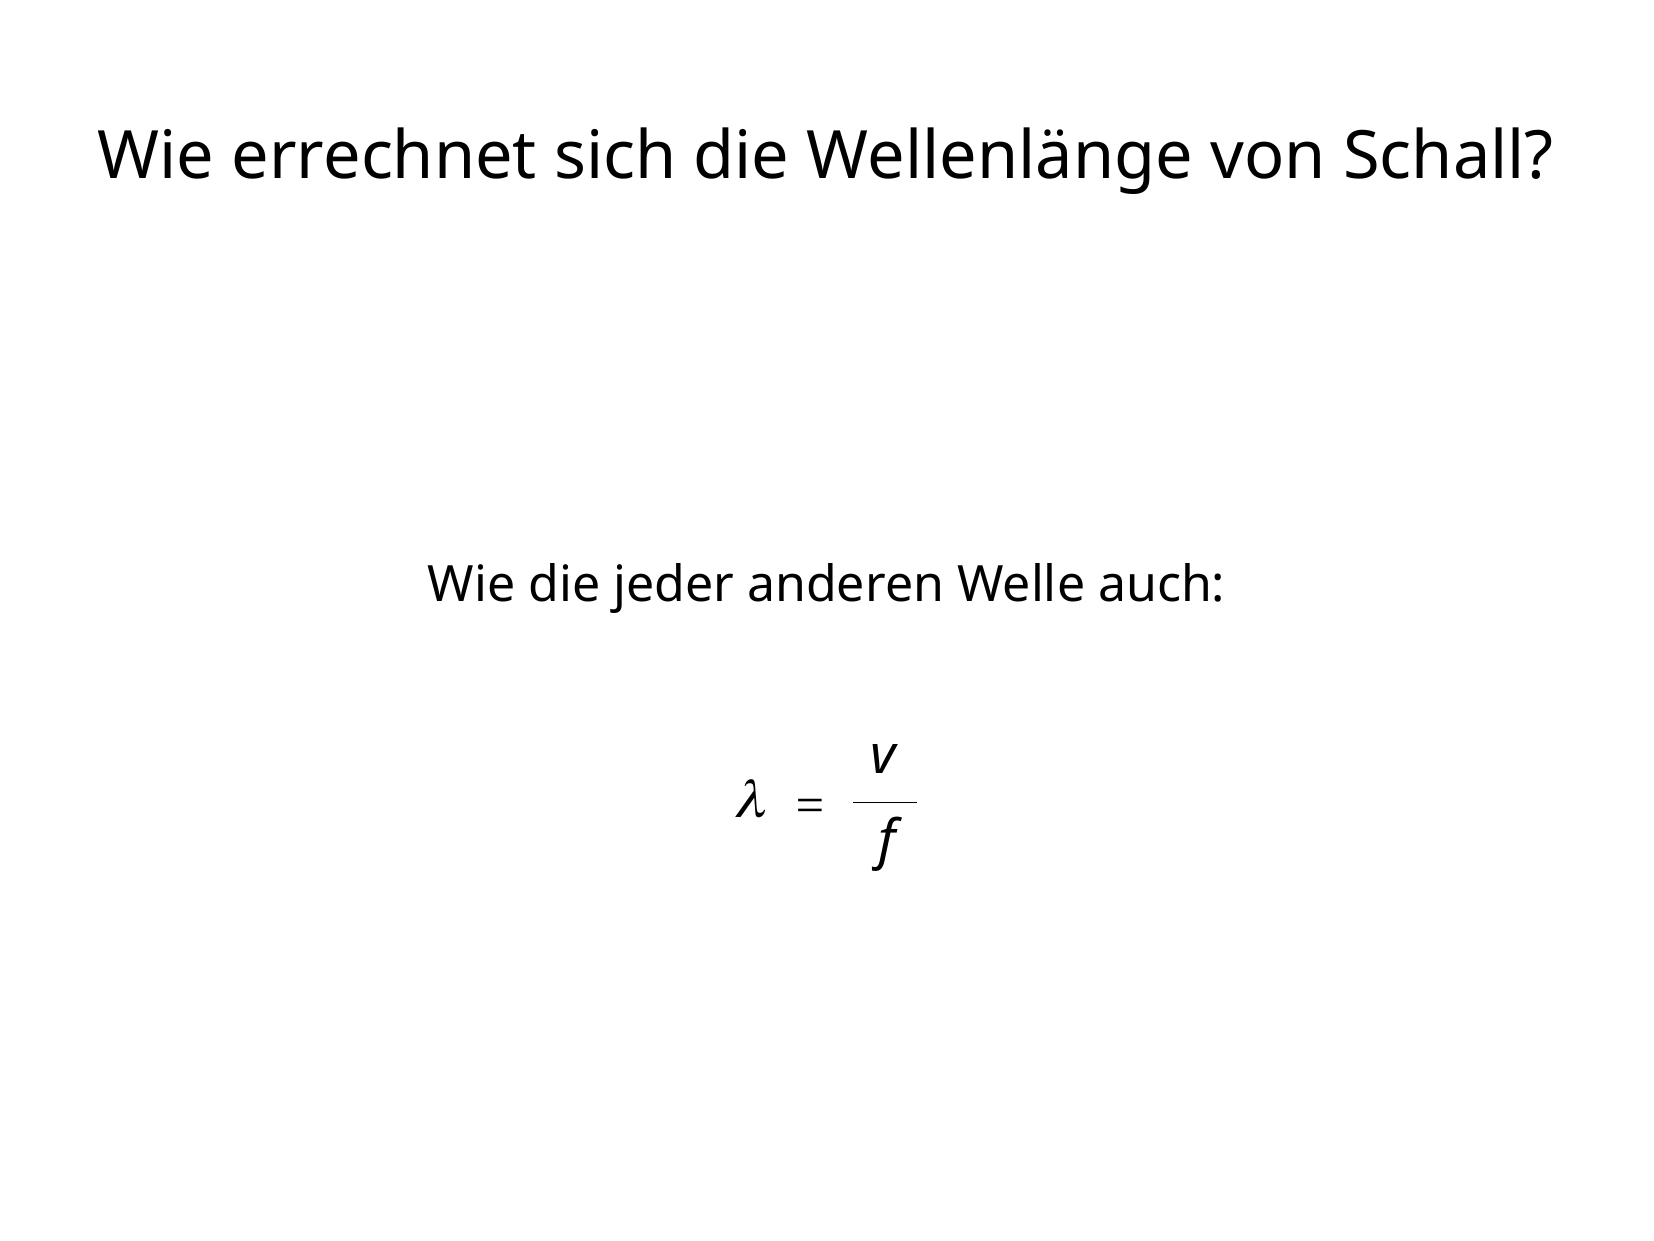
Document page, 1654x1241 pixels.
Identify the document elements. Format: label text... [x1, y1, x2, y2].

subtitle Wie die jeder anderen Welle auch: [82, 290, 1571, 1010]
chart [726, 722, 927, 873]
title Wie errechnet sich die Wellenlänge von Schall? [82, 49, 1571, 257]
